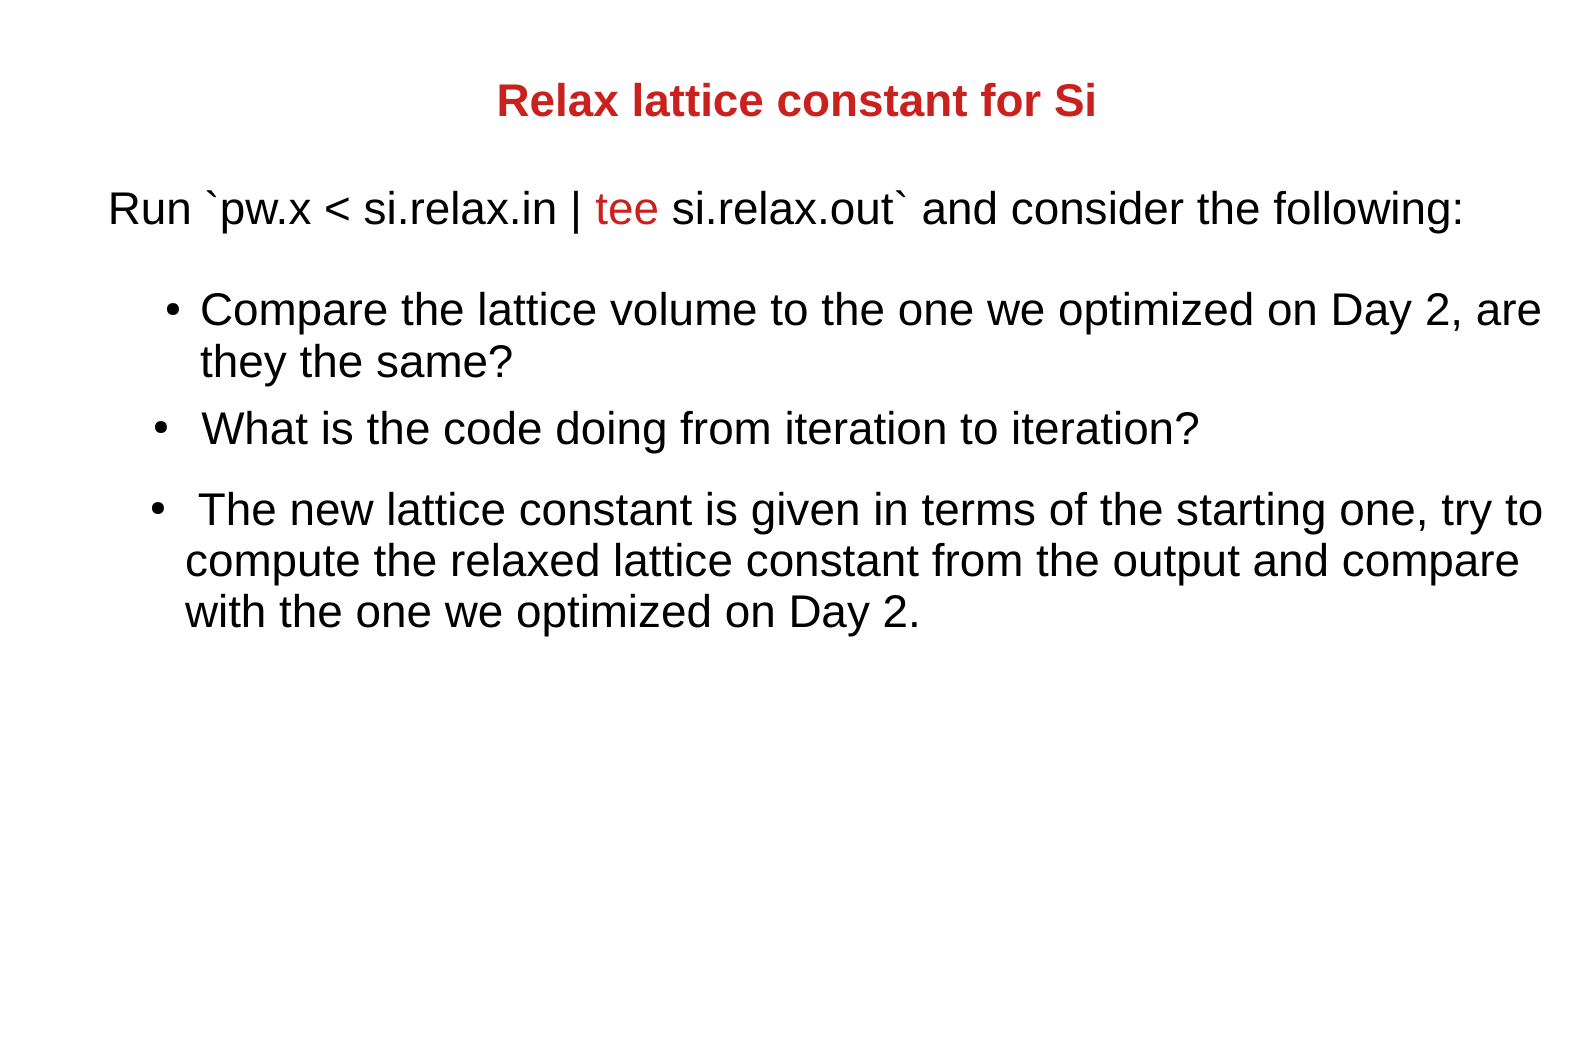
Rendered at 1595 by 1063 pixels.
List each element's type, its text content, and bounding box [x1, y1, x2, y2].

text_box What is the code doing from iteration to iteration? [138, 395, 1595, 476]
text_box Run `pw.x < si.relax.in | tee si.relax.out` and consider the following: [93, 175, 1563, 252]
text_box Compare the lattice volume to the one we optimized on Day 2, are they the same? [150, 277, 1595, 395]
text_box Relax lattice constant for Si [206, 67, 1388, 144]
text_box The new lattice constant is given in terms of the starting one, try to compute the relaxed lattice constant from the output and compare with the one we optimized on Day 2. [135, 476, 1595, 646]
